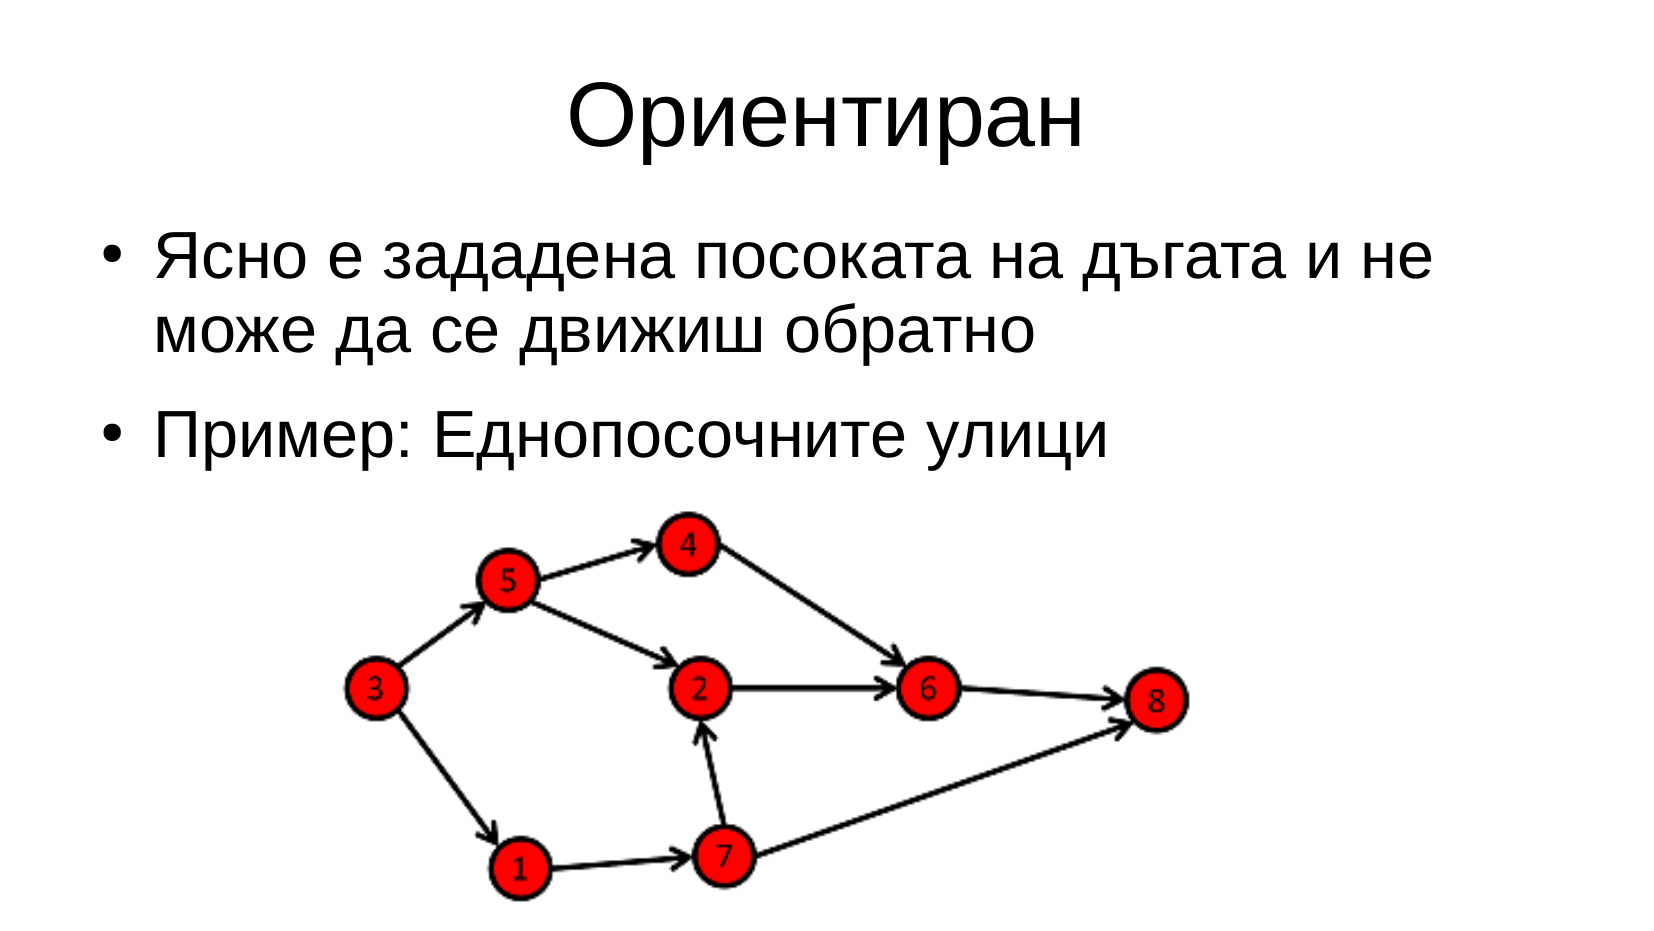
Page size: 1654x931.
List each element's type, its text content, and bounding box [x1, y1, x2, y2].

list Ясно е зададена посоката на дъгата и не може да се движиш обратно Пример: Еднопосочните улици [82, 217, 1571, 758]
title Ориентиран [82, 37, 1571, 193]
picture [339, 501, 1201, 913]
